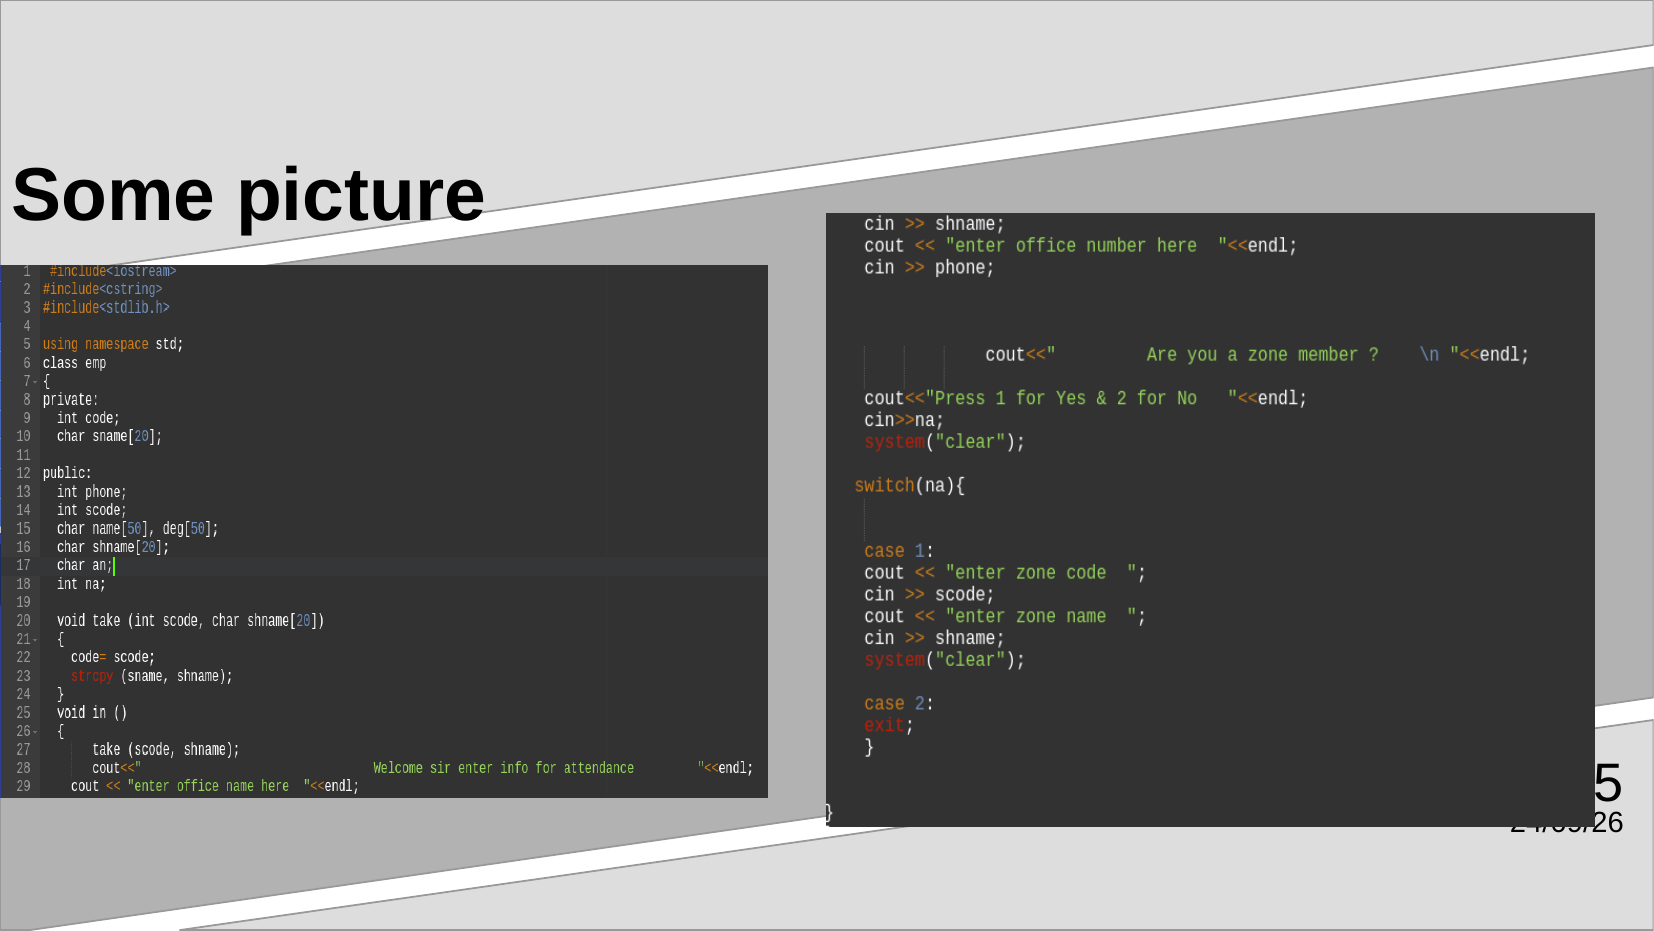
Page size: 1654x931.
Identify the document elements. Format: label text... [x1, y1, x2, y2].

picture [826, 213, 1595, 827]
picture [0, 265, 768, 798]
title Some picture [11, 116, 1489, 274]
